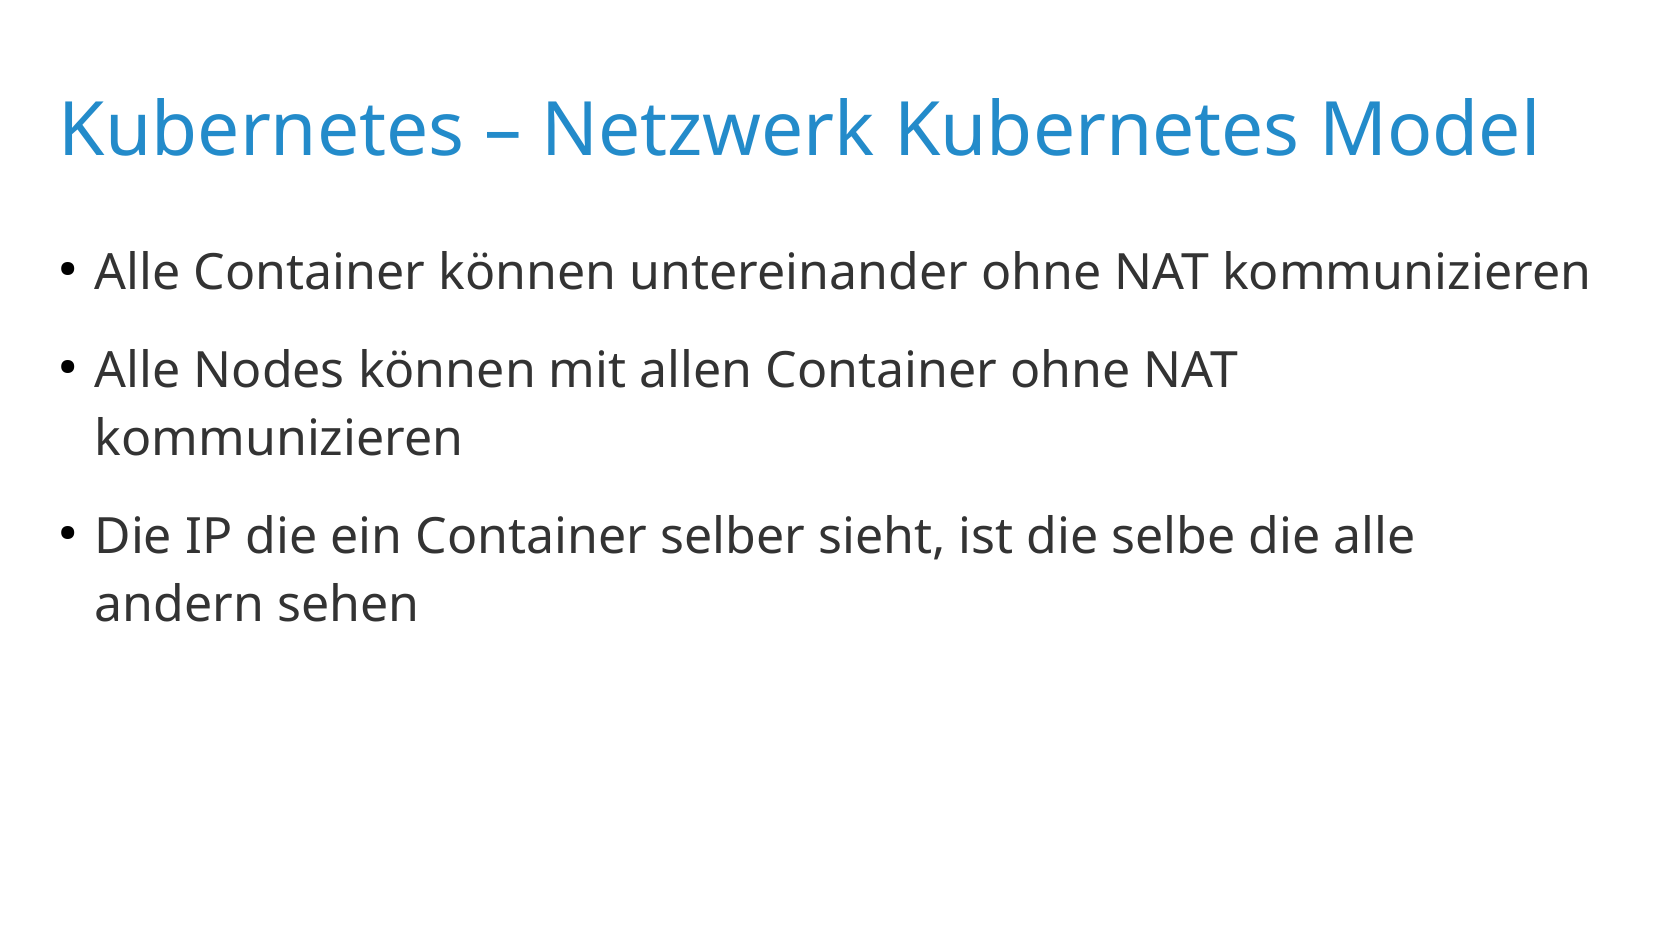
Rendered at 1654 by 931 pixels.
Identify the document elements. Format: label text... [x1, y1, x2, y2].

title Kubernetes – Netzwerk Kubernetes Model [59, 59, 1595, 178]
list Alle Container können untereinander ohne NAT kommunizieren Alle Nodes können mit allen Container ohne NAT kommunizieren Die IP die ein Container selber sieht, ist die selbe die alle andern sehen [59, 236, 1595, 768]
